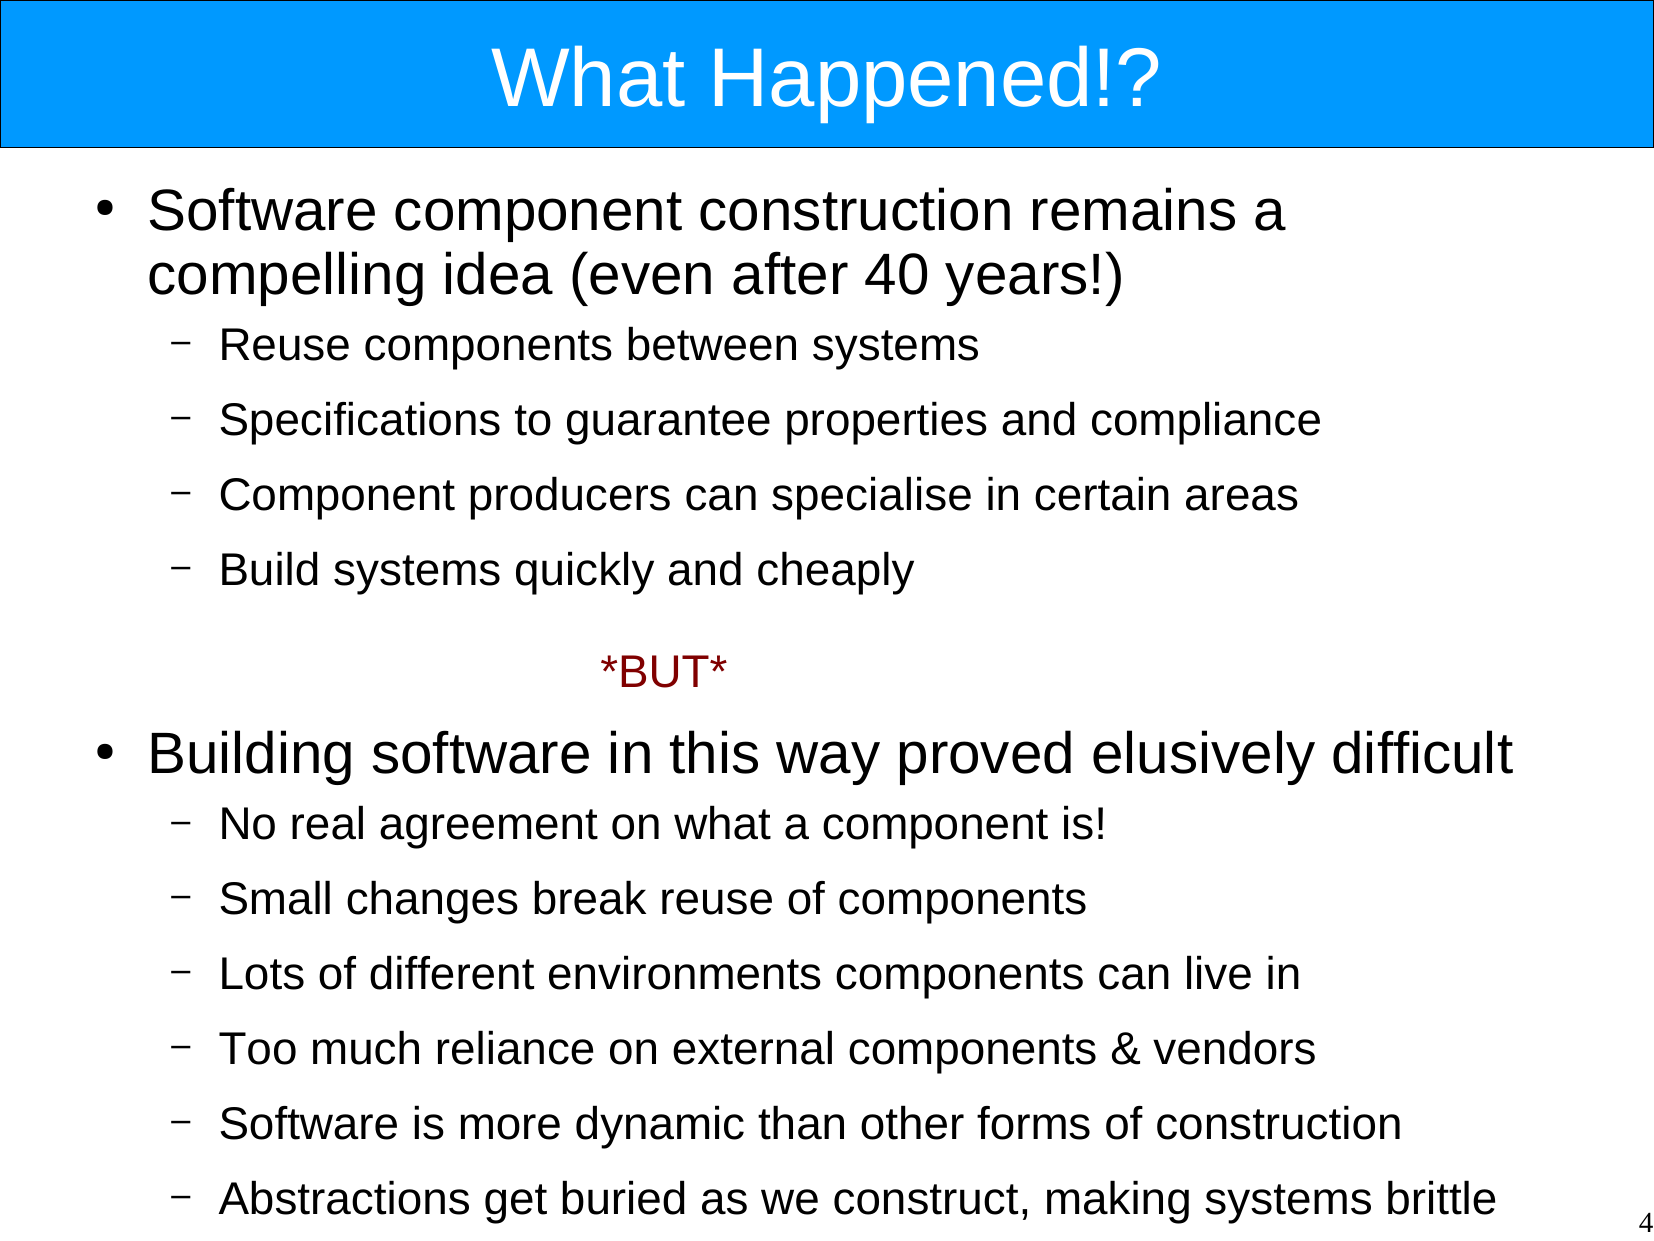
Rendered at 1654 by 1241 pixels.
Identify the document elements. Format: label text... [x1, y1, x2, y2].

list Software component construction remains a compelling idea (even after 40 years!) Reuse components between systems Specifications to guarantee properties and compliance Component producers can specialise in certain areas Build systems quickly and cheaply *BUT* Building software in this way proved elusively difficult No real agreement on what a component is! Small changes break reuse of components Lots of different environments components can live in Too much reliance on external components & vendors Software is more dynamic than other forms of construction Abstractions get buried as we construct, making systems brittle [76, 177, 1565, 1224]
title What Happened!? [82, 13, 1571, 142]
